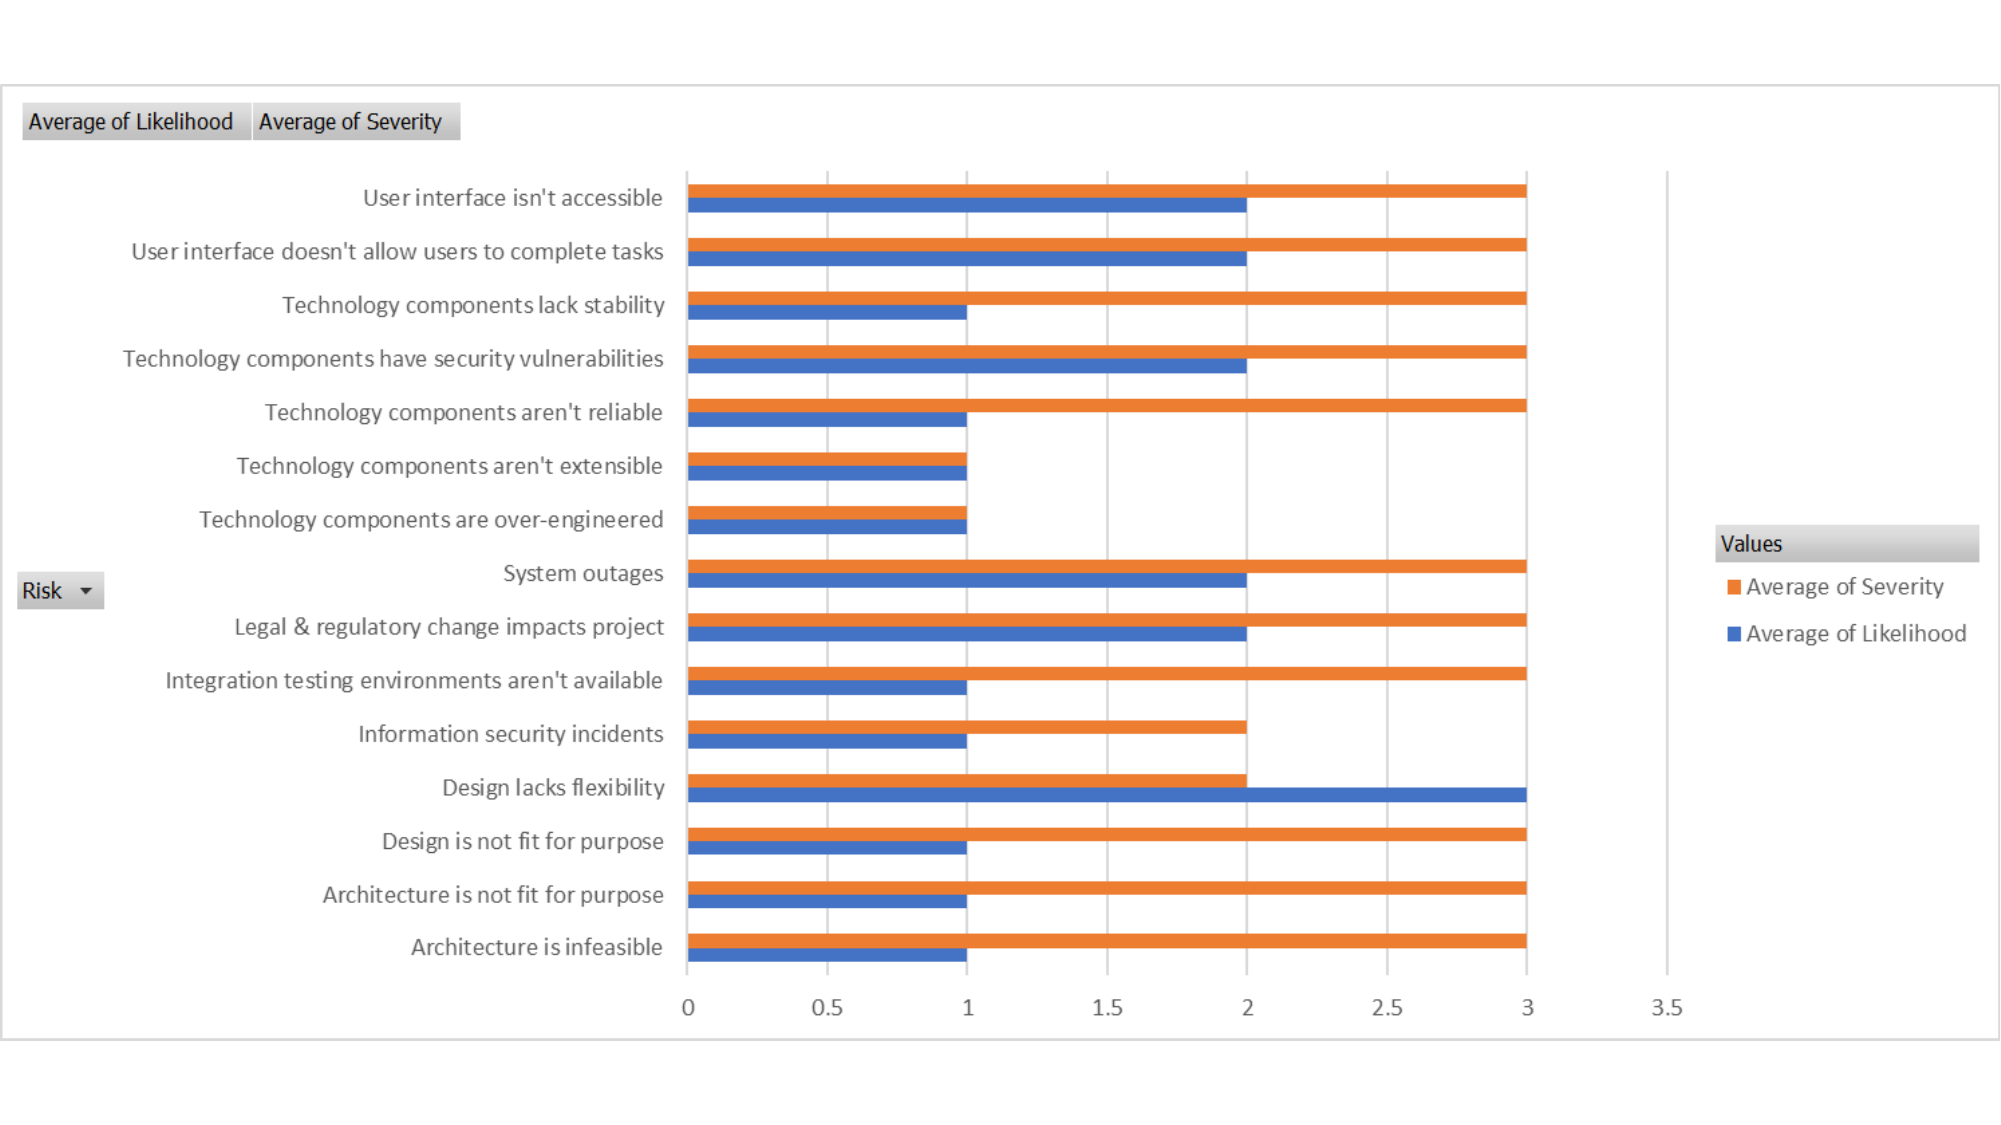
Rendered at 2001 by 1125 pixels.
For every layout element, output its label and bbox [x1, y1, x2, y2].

picture [0, 84, 2000, 1041]
